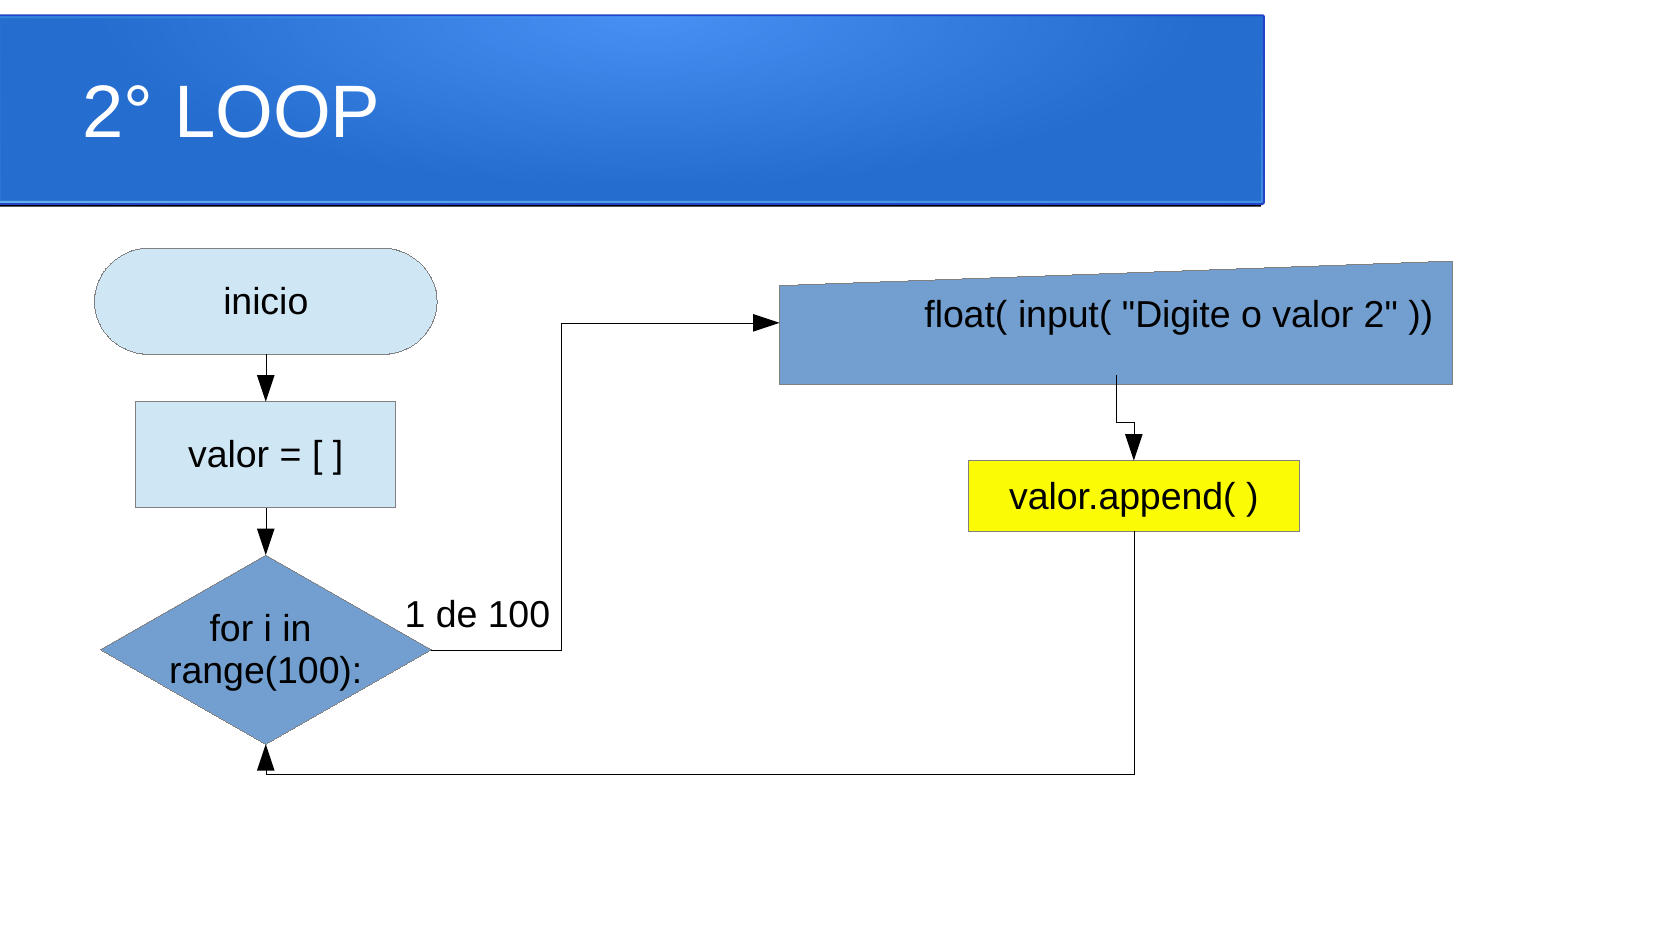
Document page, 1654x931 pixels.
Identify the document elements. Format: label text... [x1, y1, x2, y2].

text_box valor = [ ] [135, 401, 396, 508]
text_box for i in range(100): [100, 555, 432, 745]
text_box valor.append( ) [968, 460, 1300, 532]
title 2° LOOP [82, 35, 1235, 189]
text_box inicio [94, 248, 438, 355]
text_box float( input( "Digite o valor 2" )) [779, 261, 1453, 385]
text_box 1 de 100 [389, 586, 615, 686]
